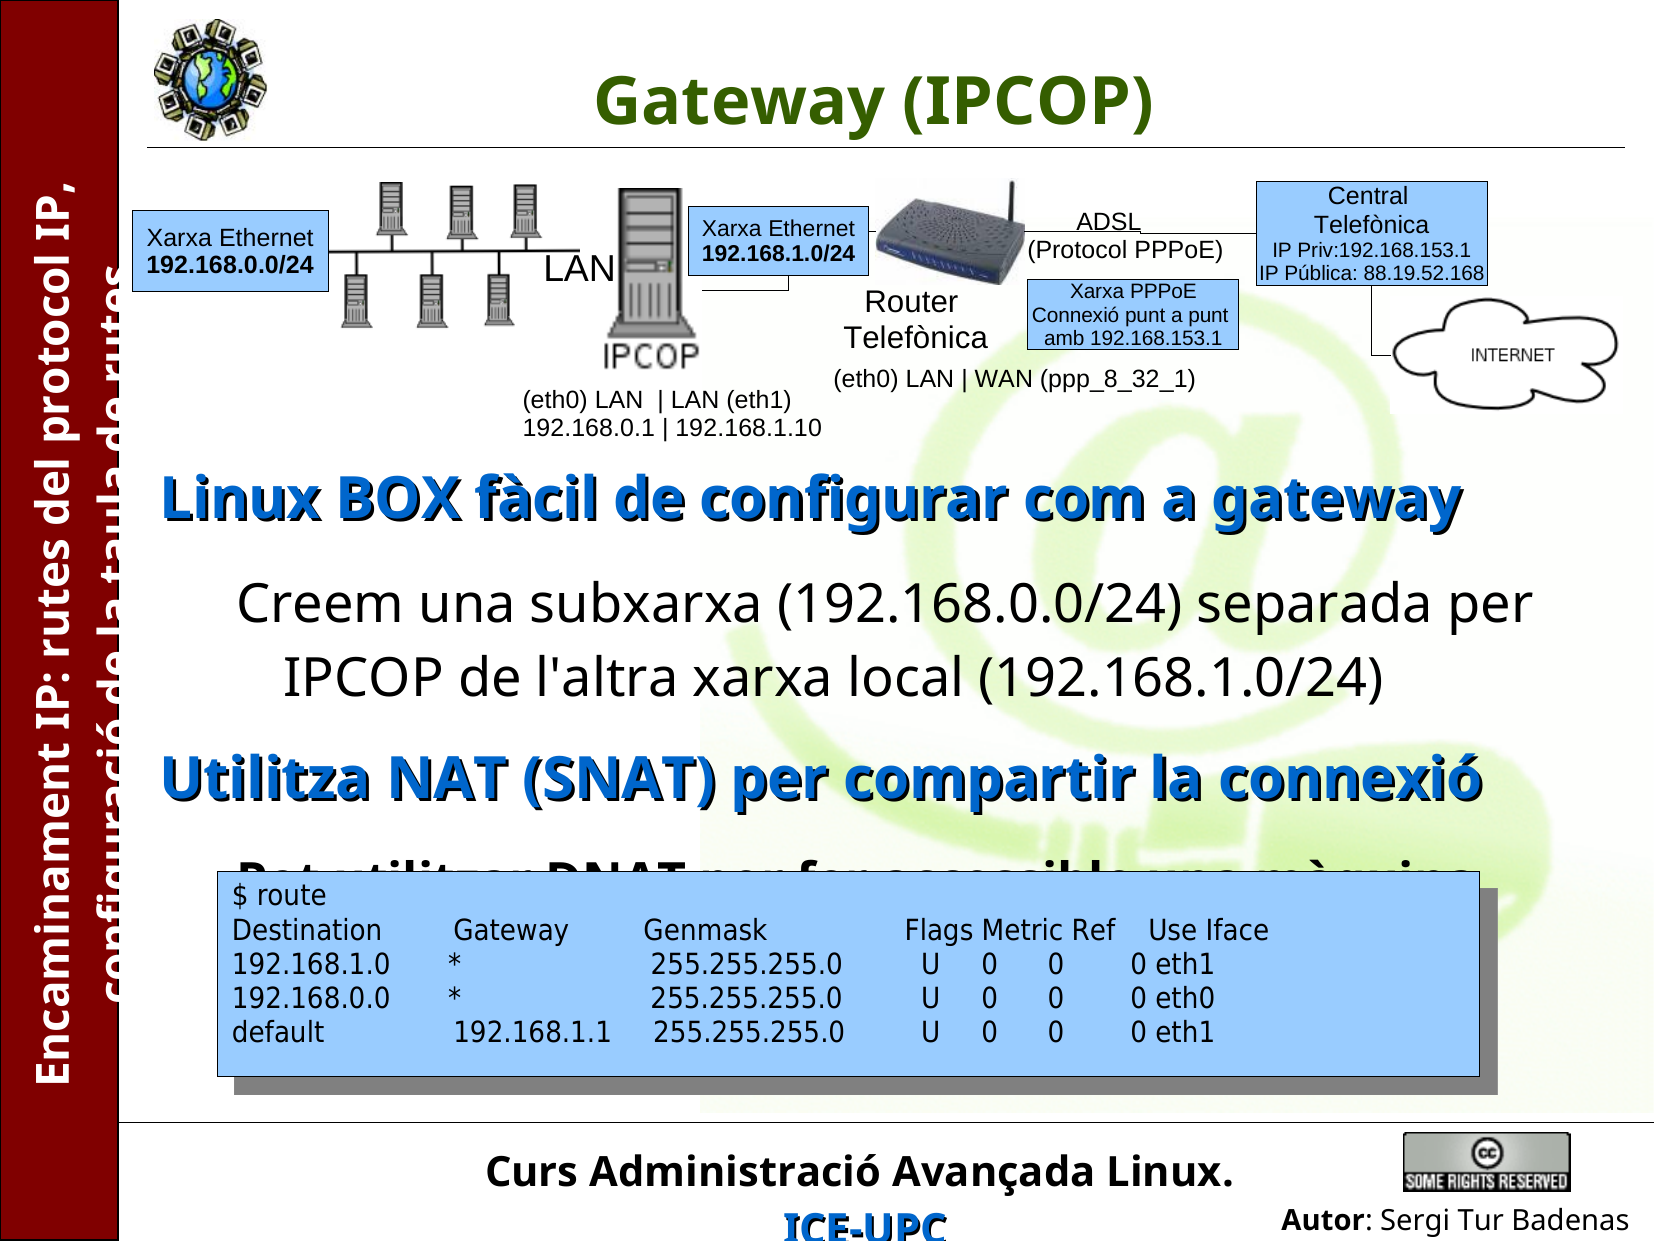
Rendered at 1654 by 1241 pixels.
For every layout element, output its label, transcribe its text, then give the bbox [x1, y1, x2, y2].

text_box Router Telefònica [828, 270, 1024, 357]
text_box (eth0) LAN | LAN (eth1) 192.168.0.1 | 192.168.1.10 [507, 378, 895, 450]
text_box Xarxa PPPoE Connexió punt a punt amb 192.168.153.1 [1027, 279, 1239, 350]
picture [869, 178, 1025, 270]
picture [154, 19, 268, 56]
title Gateway (IPCOP) [129, 56, 1619, 141]
text_box (eth0) LAN | WAN (ppp_8_32_1) [818, 357, 1229, 412]
picture [1403, 1132, 1571, 1192]
text_box Xarxa Ethernet 192.168.1.0/24 [688, 206, 869, 276]
picture [317, 182, 580, 354]
list Linux BOX fàcil de configurar com a gateway Creem una subxarxa (192.168.0.0/24) separada per IPCOP de l'altra xarxa local (192.168.1.0/24) Utilitza NAT (SNAT) per compartir la connexió Pot utilitzar DNAT per fer accessible una màquina interna [141, 455, 1630, 907]
picture [700, 217, 1654, 1113]
text_box $ route Destination Gateway Genmask Flags Metric Ref Use Iface 192.168.1.0 * 255.255.255.0 U 0 0 0 eth1 192.168.0.0 * 255.255.255.0 U 0 0 0 eth0 default 192.168.1.1 255.255.255.0 U 0 0 0 eth1 [217, 871, 1480, 1077]
text_box ADSL (Protocol PPPoE) [1012, 200, 1273, 282]
text_box Central Telefònica IP Priv:192.168.153.1 IP Pública: 88.19.52.168 [1256, 181, 1488, 286]
text_box Xarxa Ethernet 192.168.0.0/24 [132, 210, 329, 292]
picture [603, 188, 828, 378]
